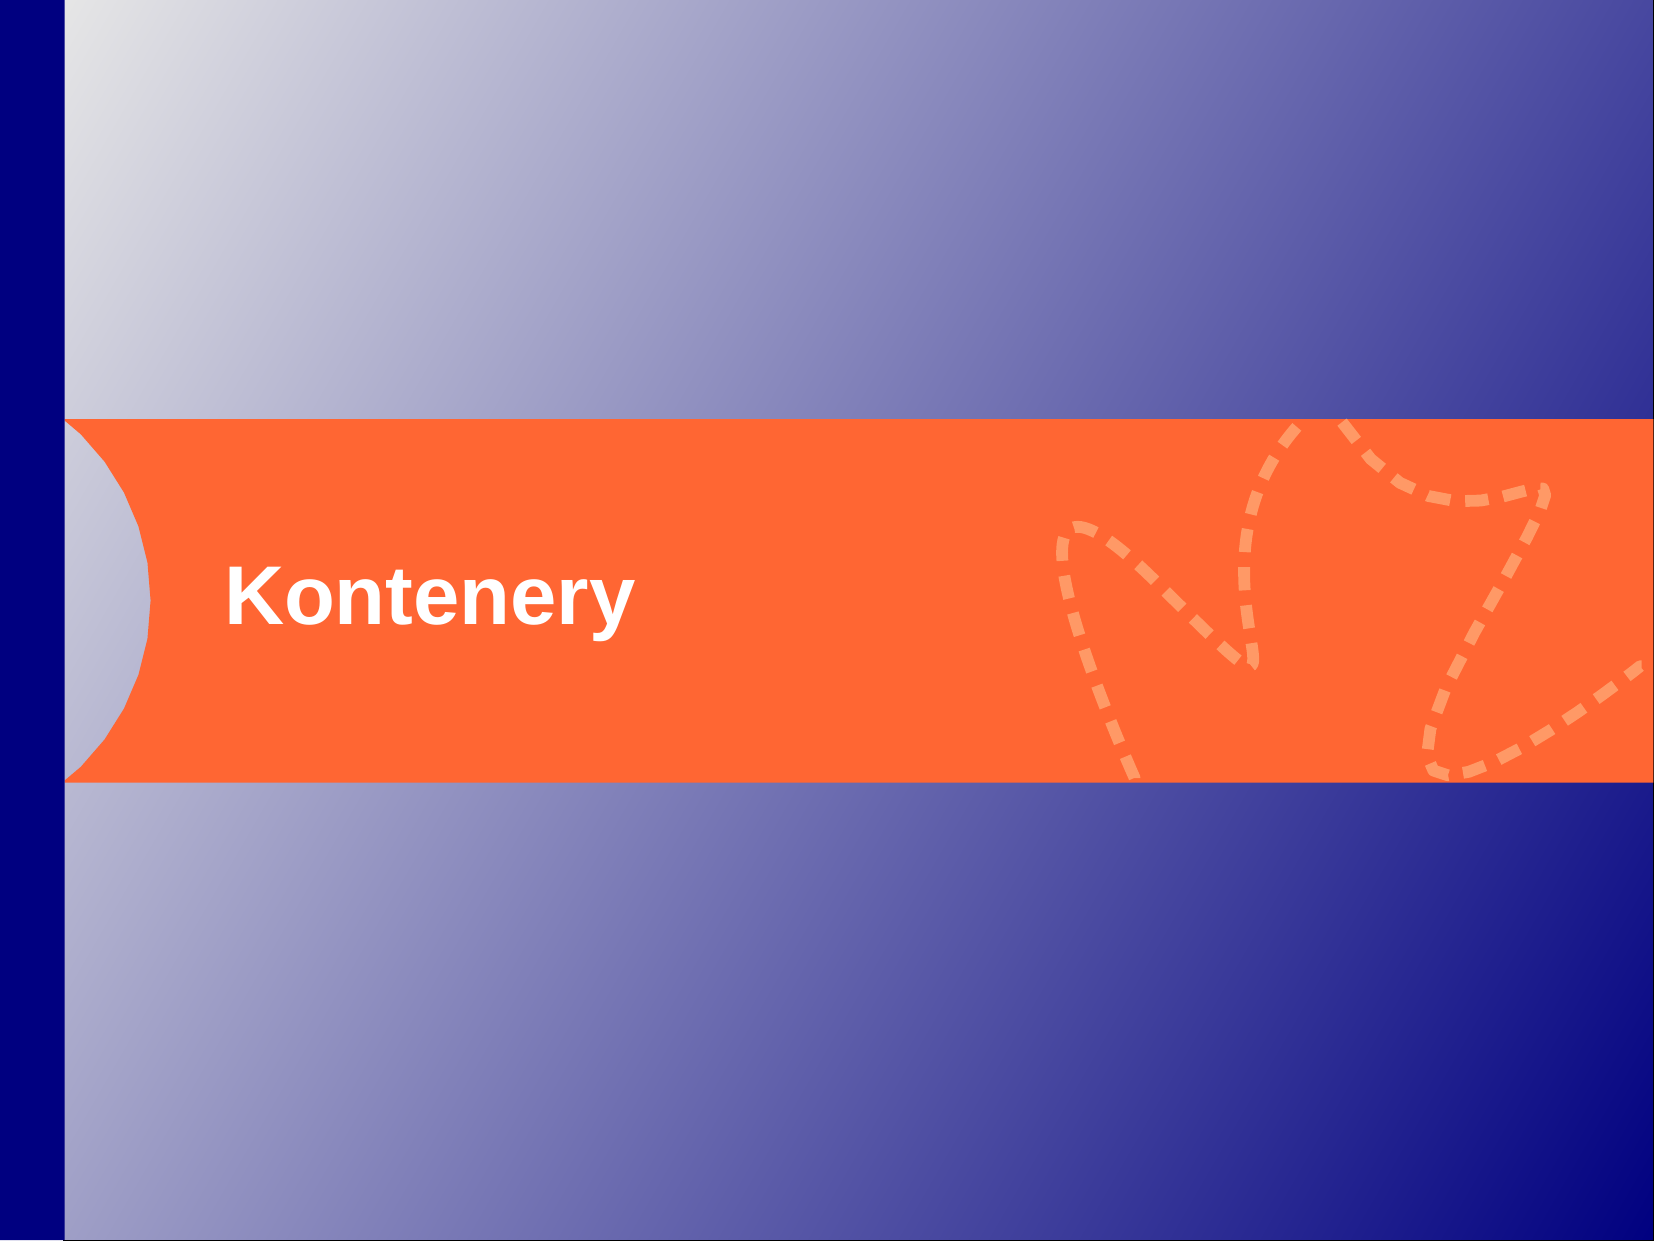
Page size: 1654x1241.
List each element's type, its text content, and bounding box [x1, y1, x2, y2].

title Kontenery [224, 497, 1093, 704]
